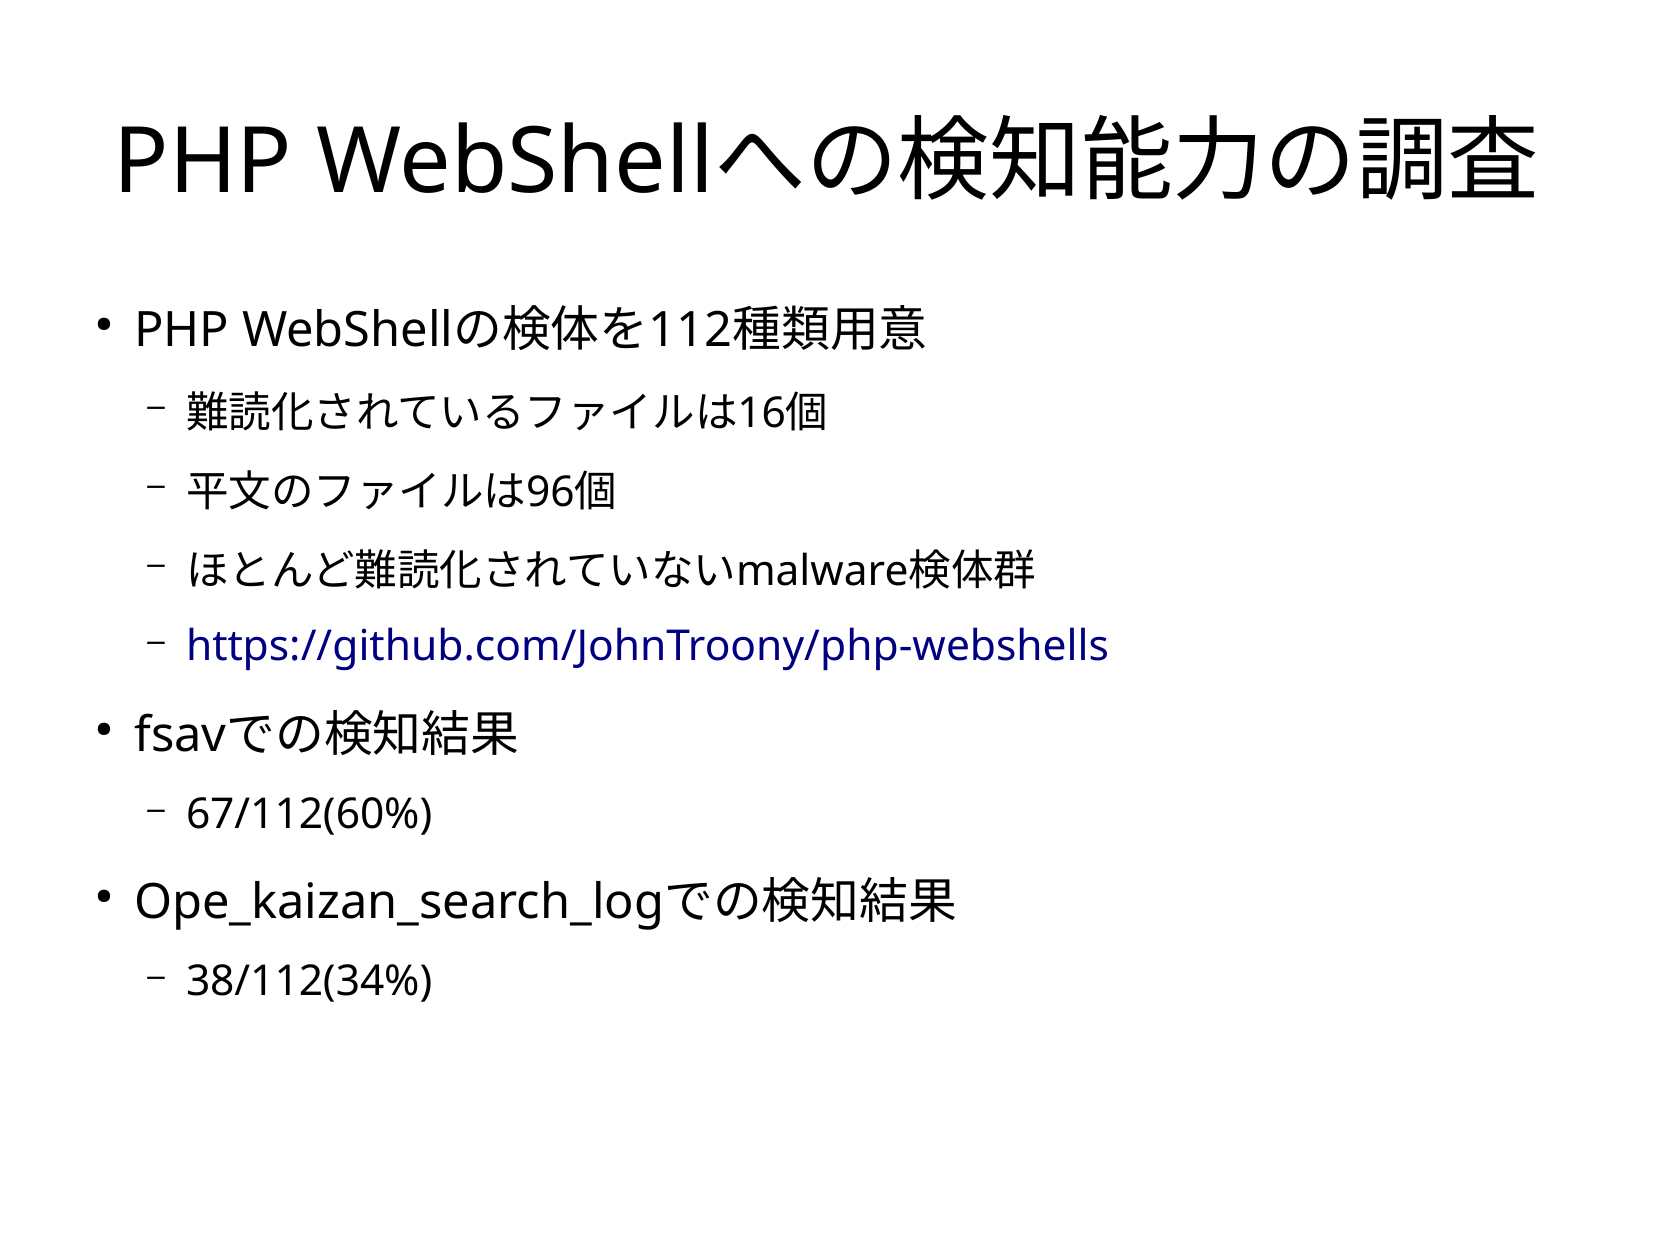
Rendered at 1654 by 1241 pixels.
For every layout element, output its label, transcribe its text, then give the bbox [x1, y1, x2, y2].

title PHP WebShellへの検知能力の調査 [82, 49, 1571, 257]
list PHP WebShellの検体を112種類用意 難読化されているファイルは16個 平文のファイルは96個 ほとんど難読化されていないmalware検体群 https://github.com/JohnTroony/php-webshells fsavでの検知結果 67/112(60%) Ope_kaizan_search_logでの検知結果 38/112(34%) [82, 290, 1571, 1010]
